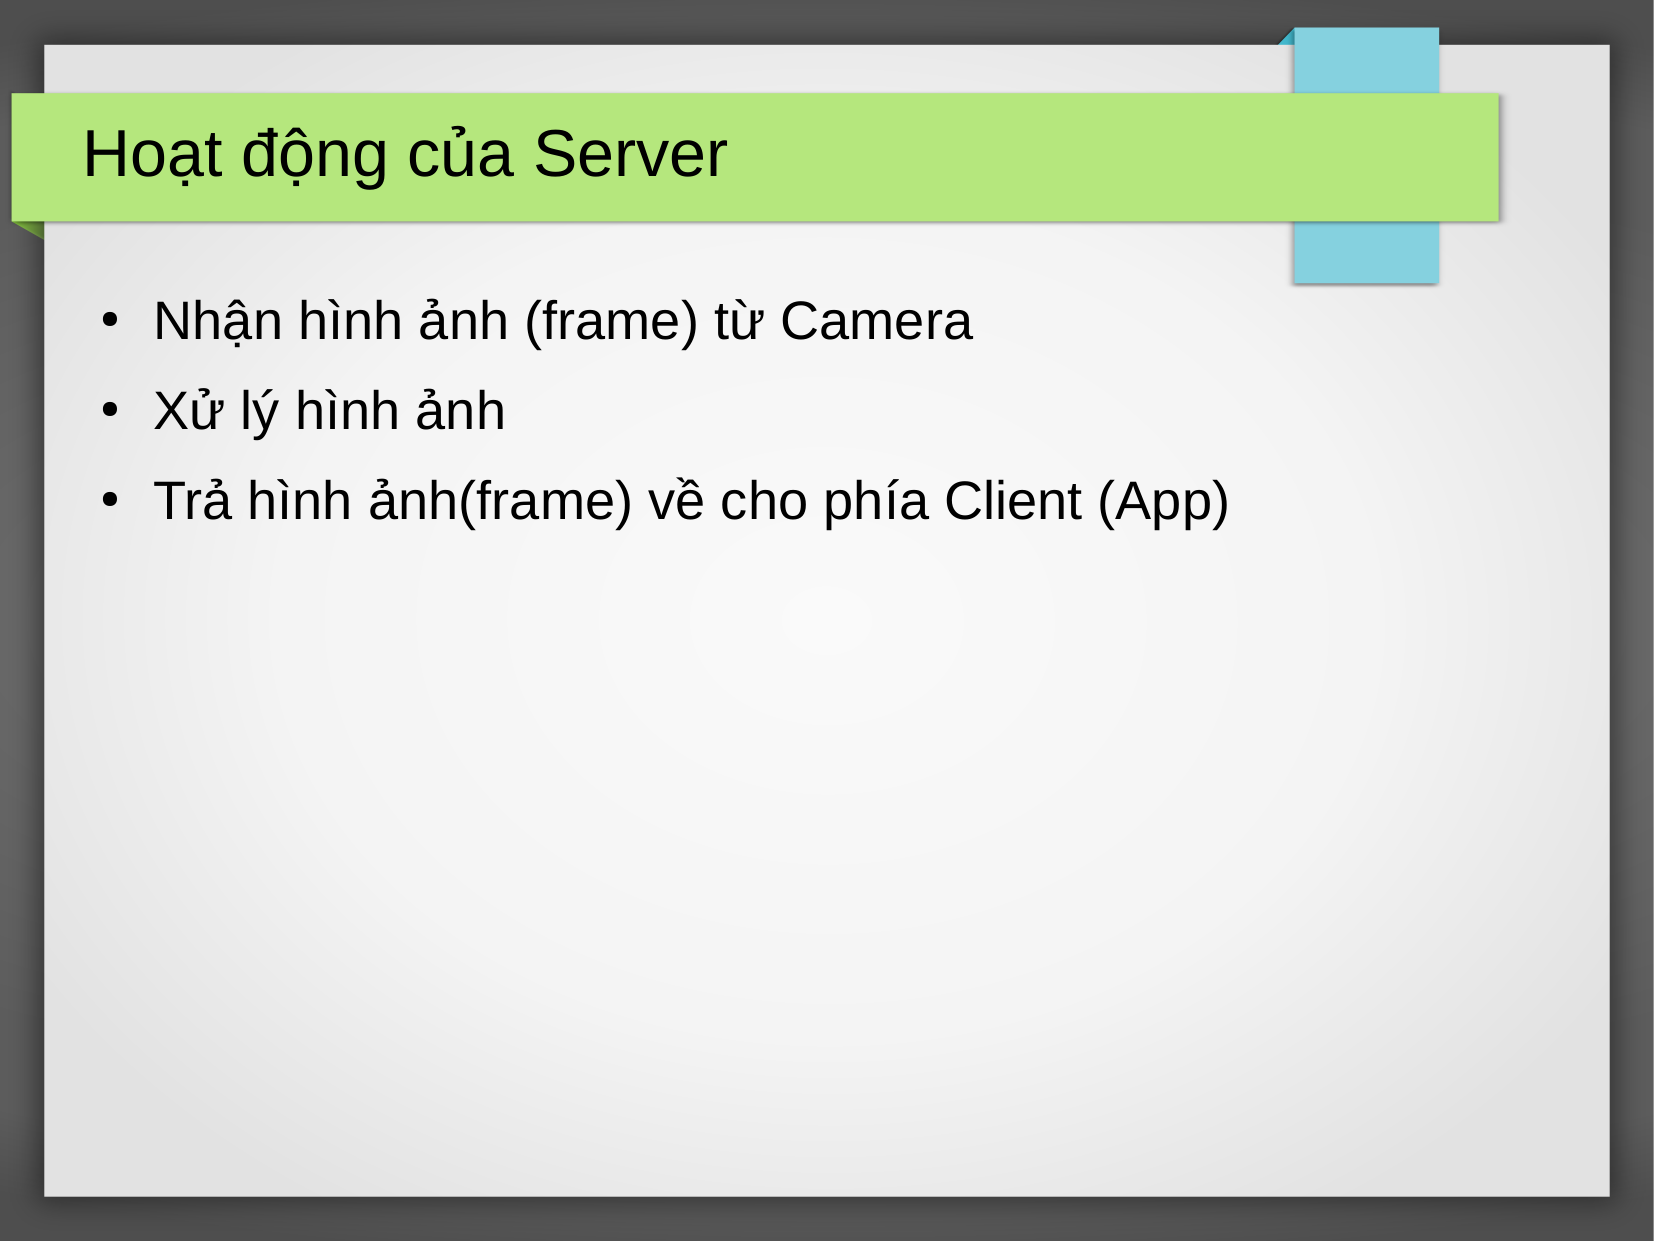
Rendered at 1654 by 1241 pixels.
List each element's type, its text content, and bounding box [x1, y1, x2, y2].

list Nhận hình ảnh (frame) từ Camera Xử lý hình ảnh Trả hình ảnh(frame) về cho phía Client (App) [82, 290, 1571, 1010]
title Hoạt động của Server [82, 94, 1264, 213]
picture [0, 0, 1654, 1241]
